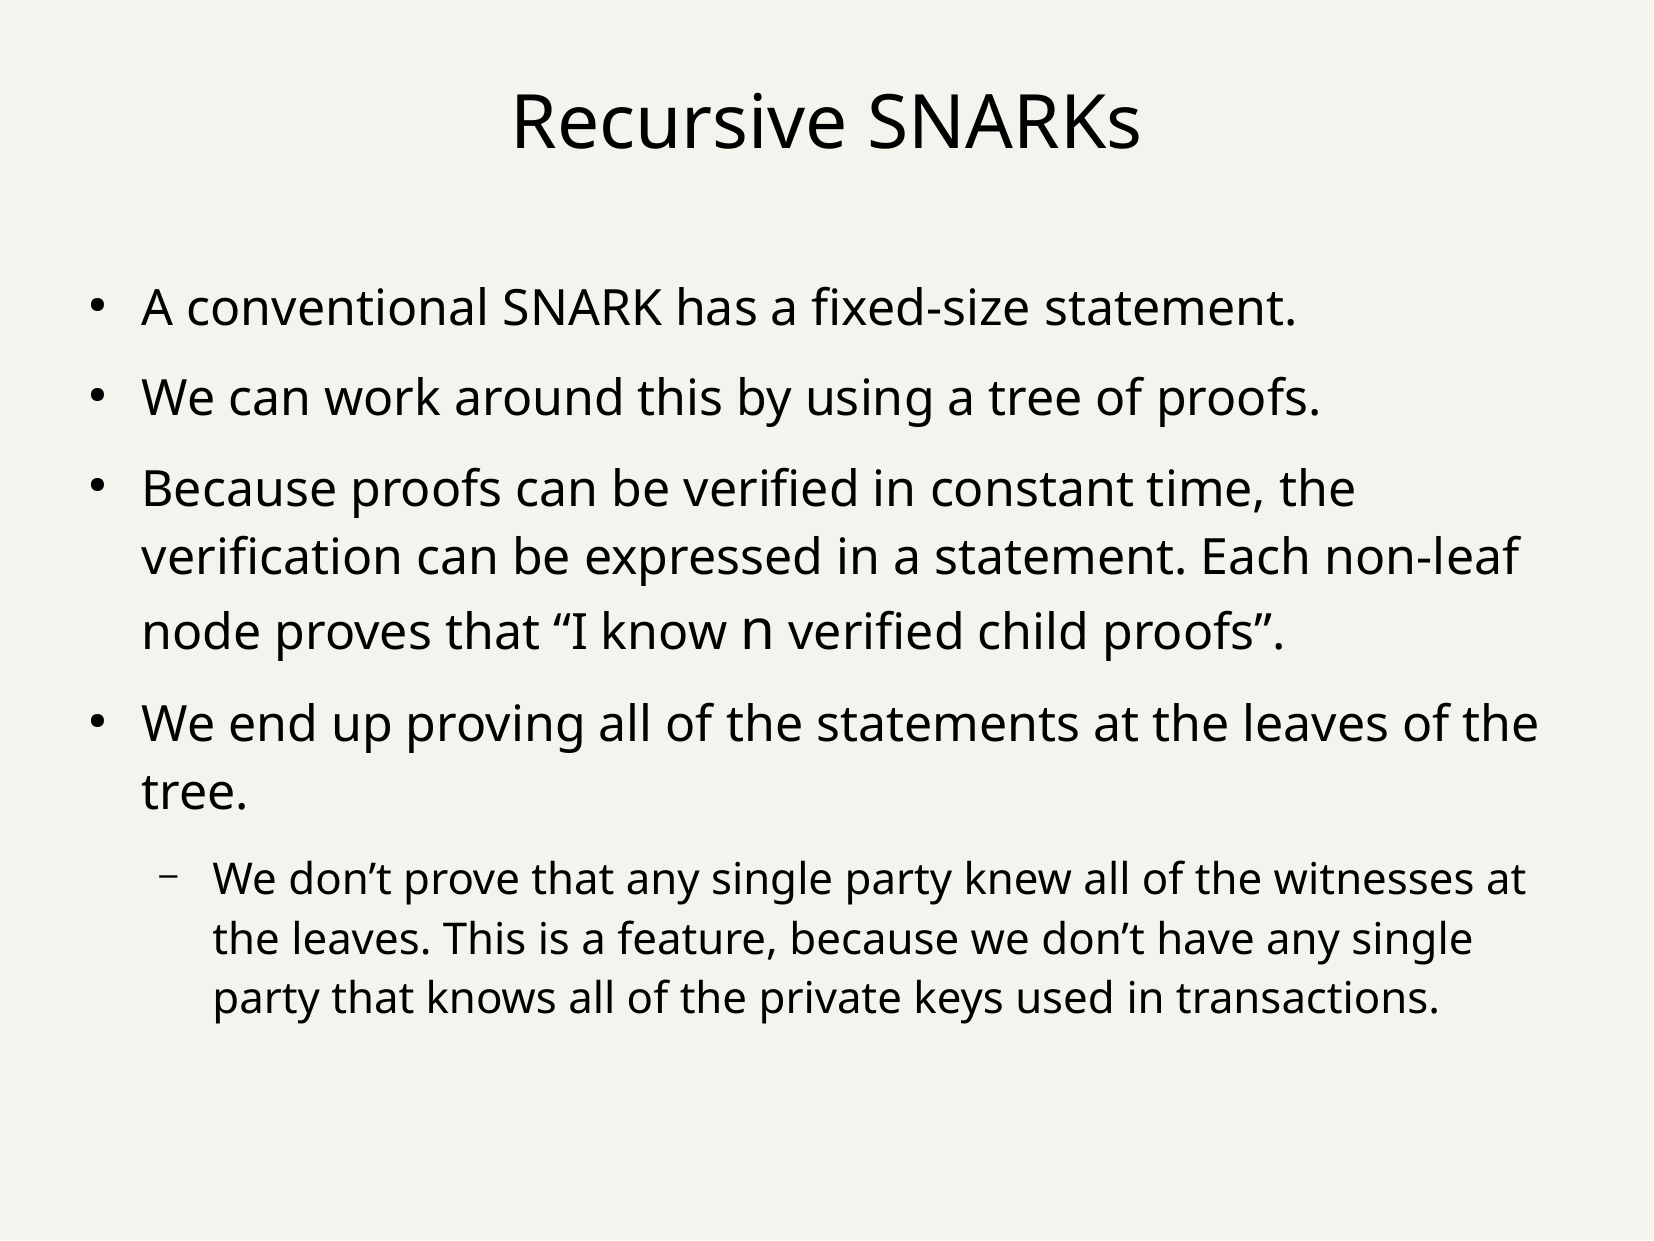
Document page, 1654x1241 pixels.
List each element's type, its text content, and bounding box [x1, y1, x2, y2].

list A conventional SNARK has a fixed-size statement. We can work around this by using a tree of proofs. Because proofs can be verified in constant time, the verification can be expressed in a statement. Each non-leaf node proves that “I know n verified child proofs”. We end up proving all of the statements at the leaves of the tree. We don’t prove that any single party knew all of the witnesses at the leaves. This is a feature, because we don’t have any single party that knows all of the private keys used in transactions. [70, 271, 1571, 1063]
title Recursive SNARKs [82, 49, 1571, 189]
